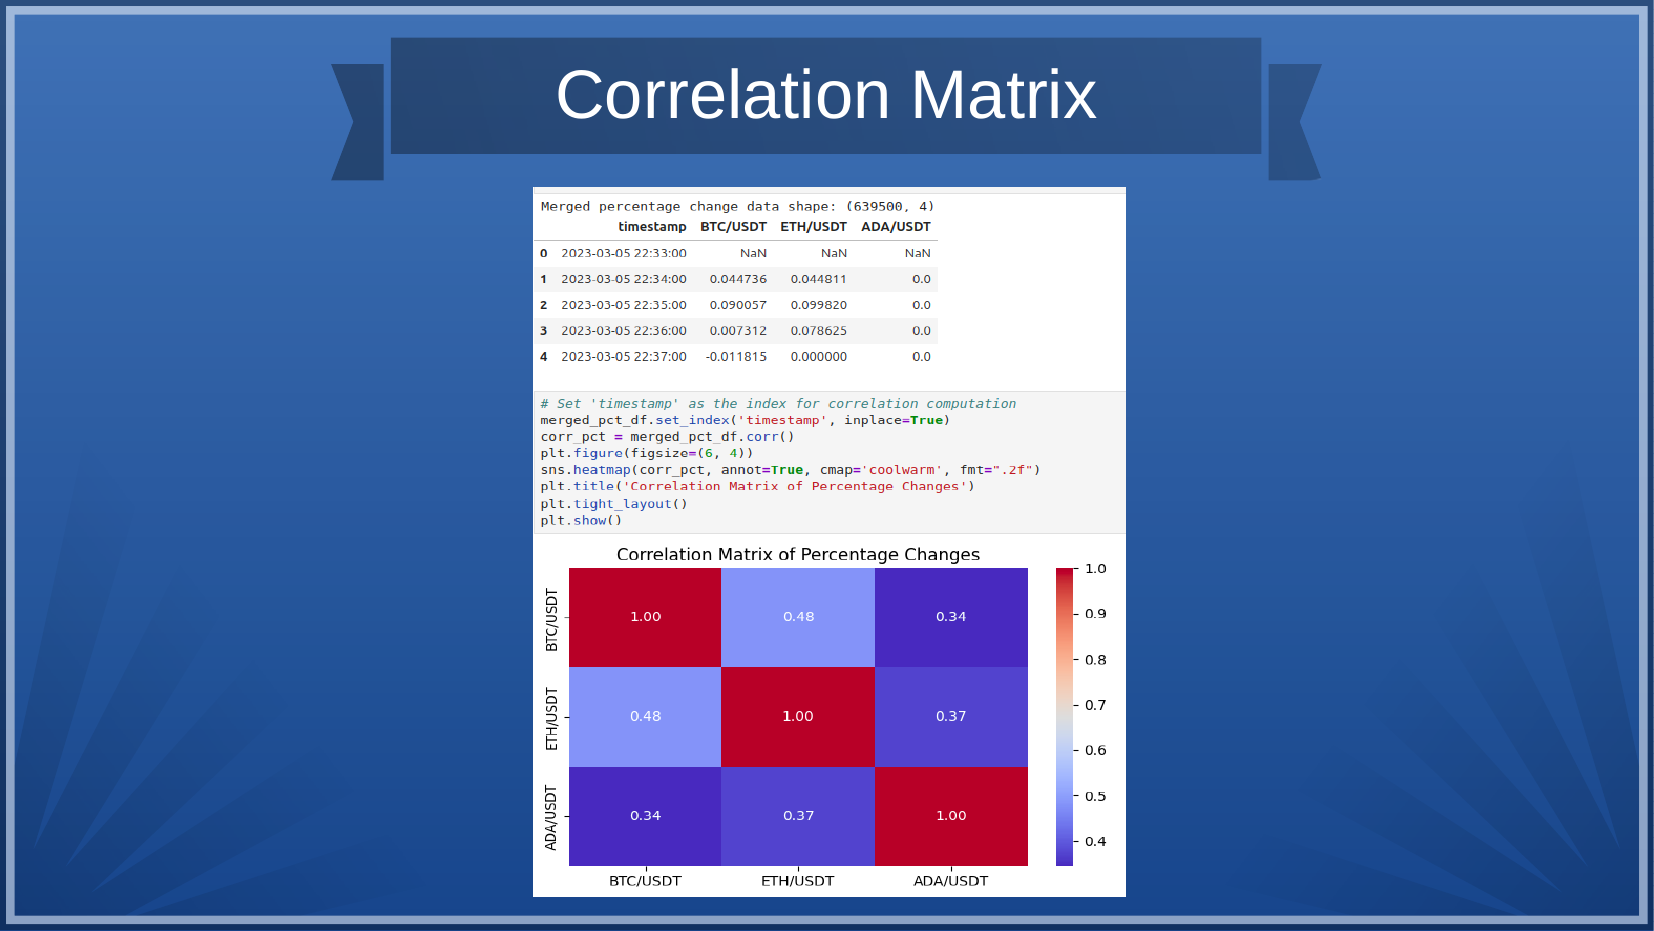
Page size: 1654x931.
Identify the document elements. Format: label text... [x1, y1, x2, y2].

title Correlation Matrix [389, 35, 1264, 154]
picture [533, 187, 1126, 897]
